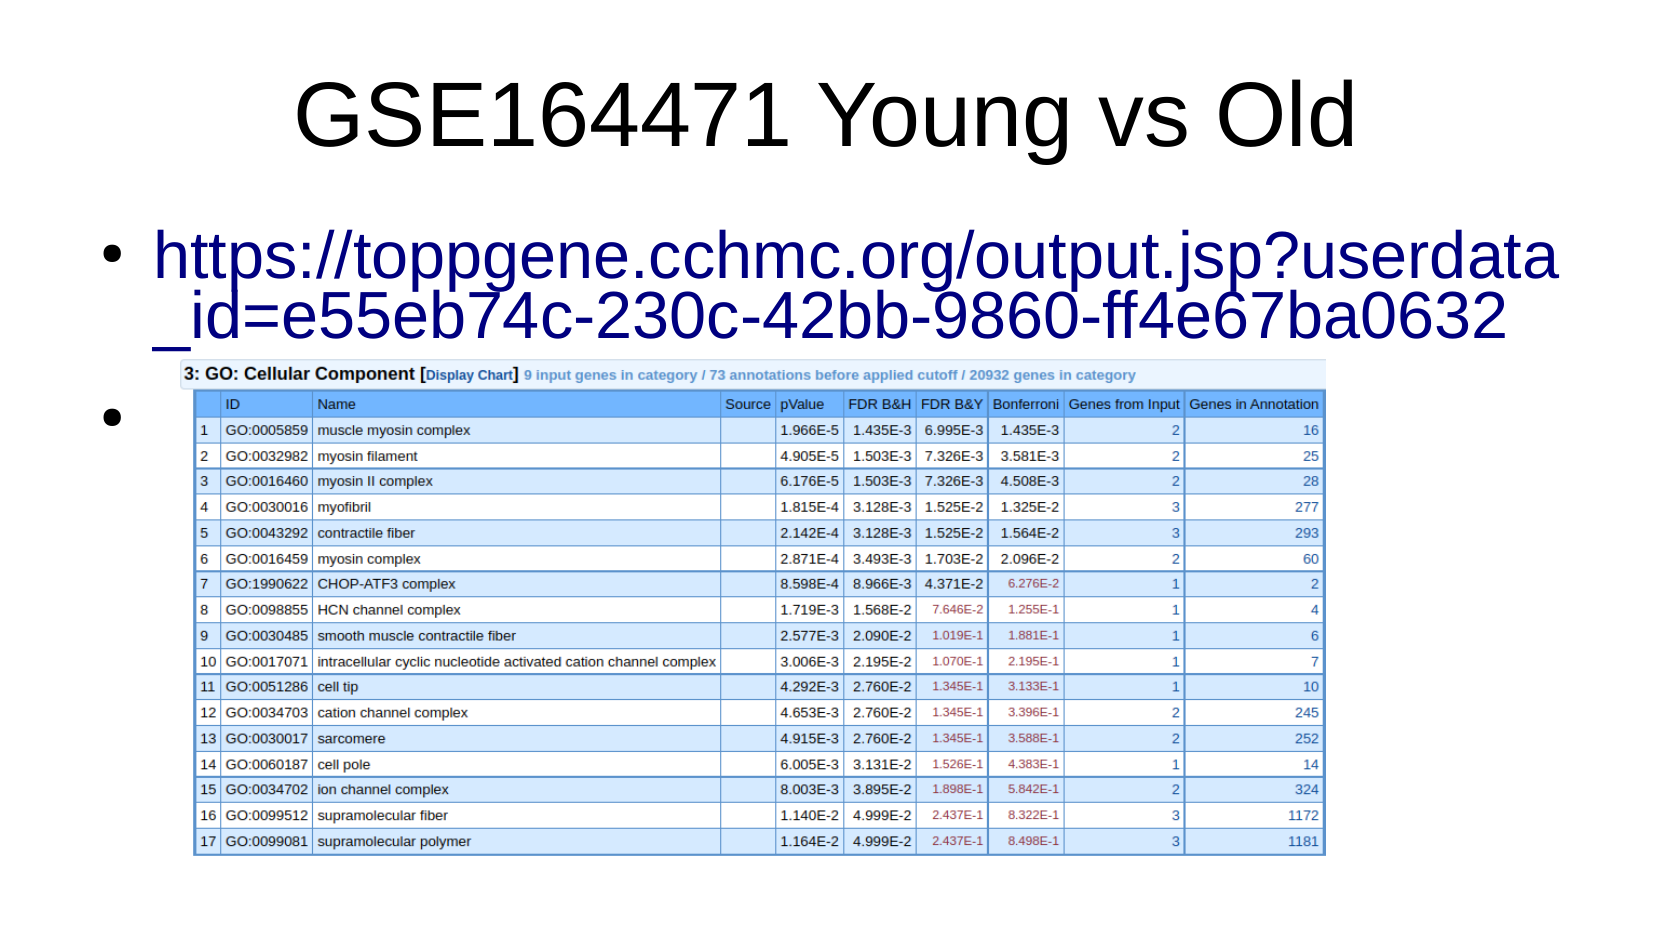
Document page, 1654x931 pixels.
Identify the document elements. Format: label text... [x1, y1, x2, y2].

list https://toppgene.cchmc.org/output.jsp?userdata_id=e55eb74c-230c-42bb-9860-ff4e67ba0632 [82, 217, 1571, 758]
picture [177, 356, 1326, 857]
title GSE164471 Young vs Old [82, 37, 1571, 193]
